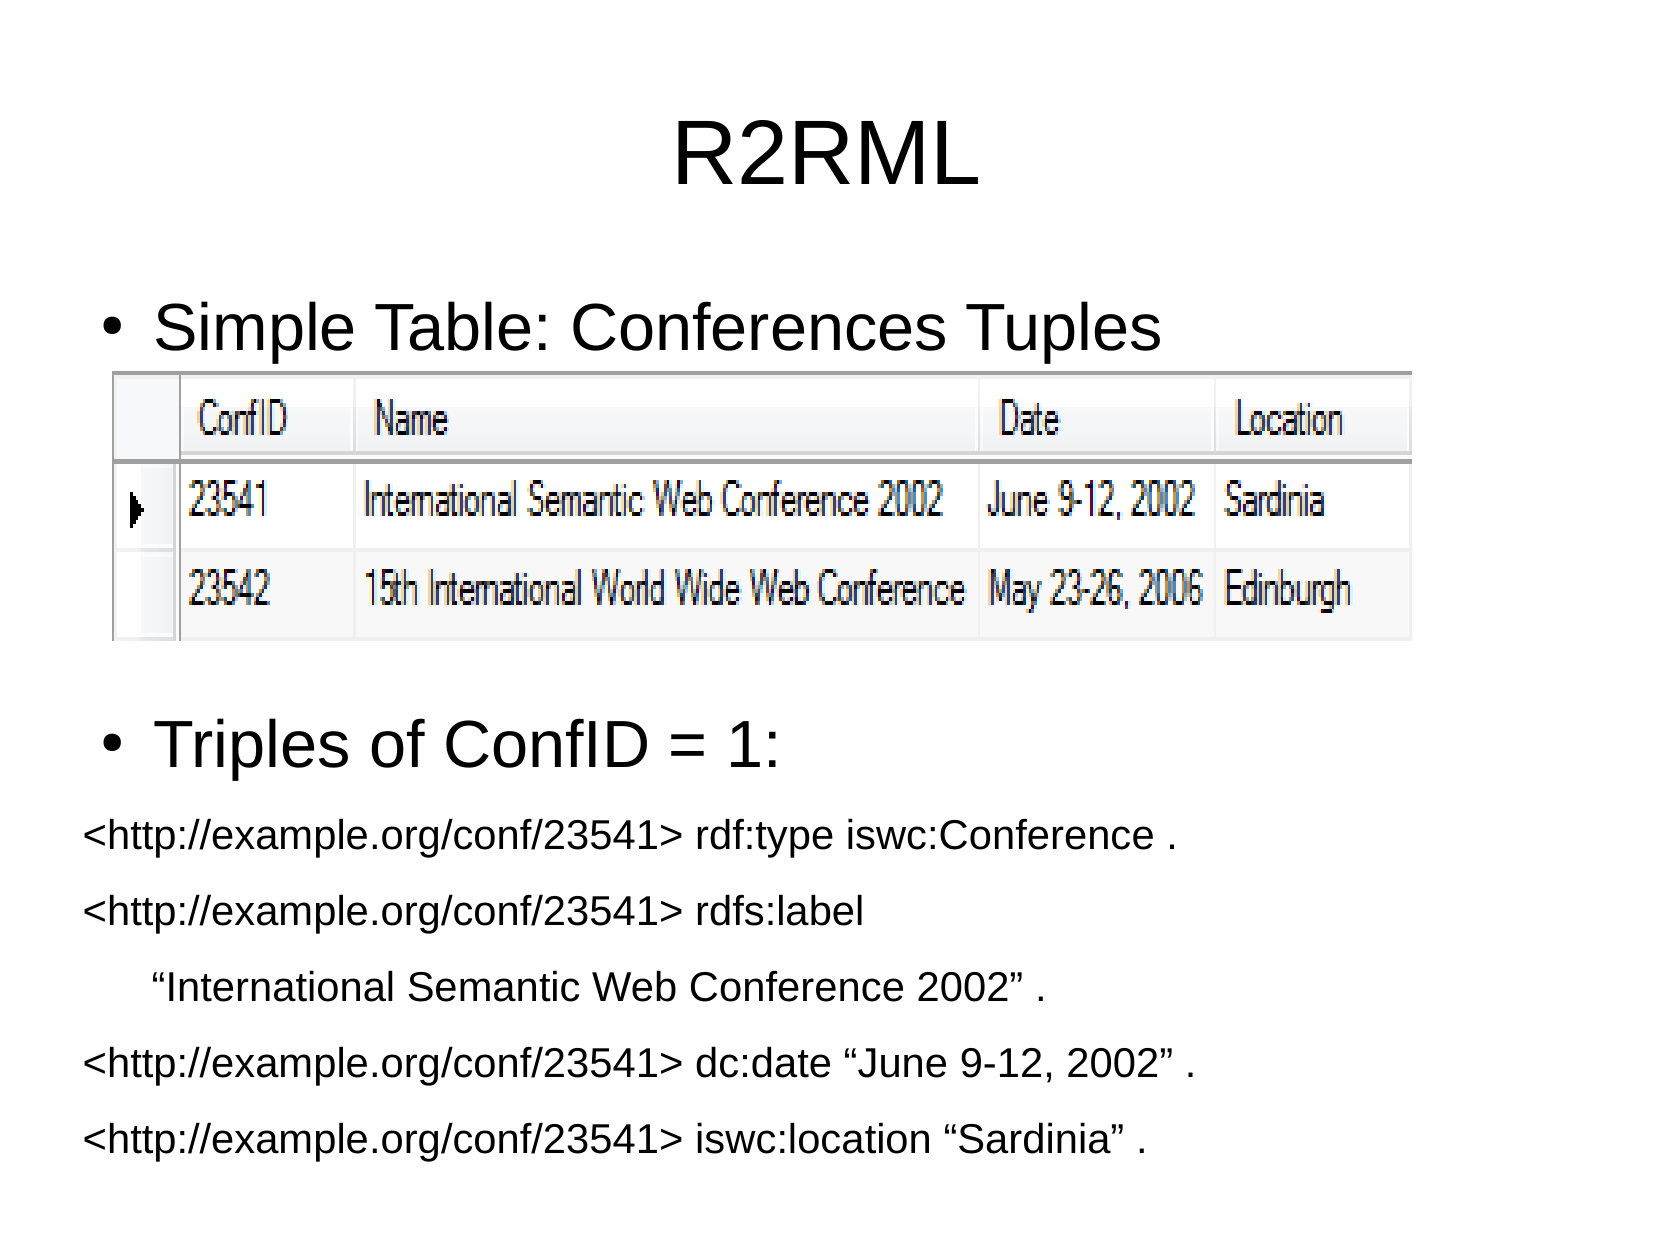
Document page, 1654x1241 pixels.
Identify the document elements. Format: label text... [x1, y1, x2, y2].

title R2RML [82, 49, 1571, 257]
list Simple Table: Conferences Tuples Triples of ConfID = 1: <http://example.org/conf/23541> rdf:type iswc:Conference . <http://example.org/conf/23541> rdfs:label “International Semantic Web Conference 2002” . <http://example.org/conf/23541> dc:date “June 9-12, 2002” . <http://example.org/conf/23541> iswc:location “Sardinia” . [82, 290, 1571, 1164]
picture [112, 371, 1418, 650]
